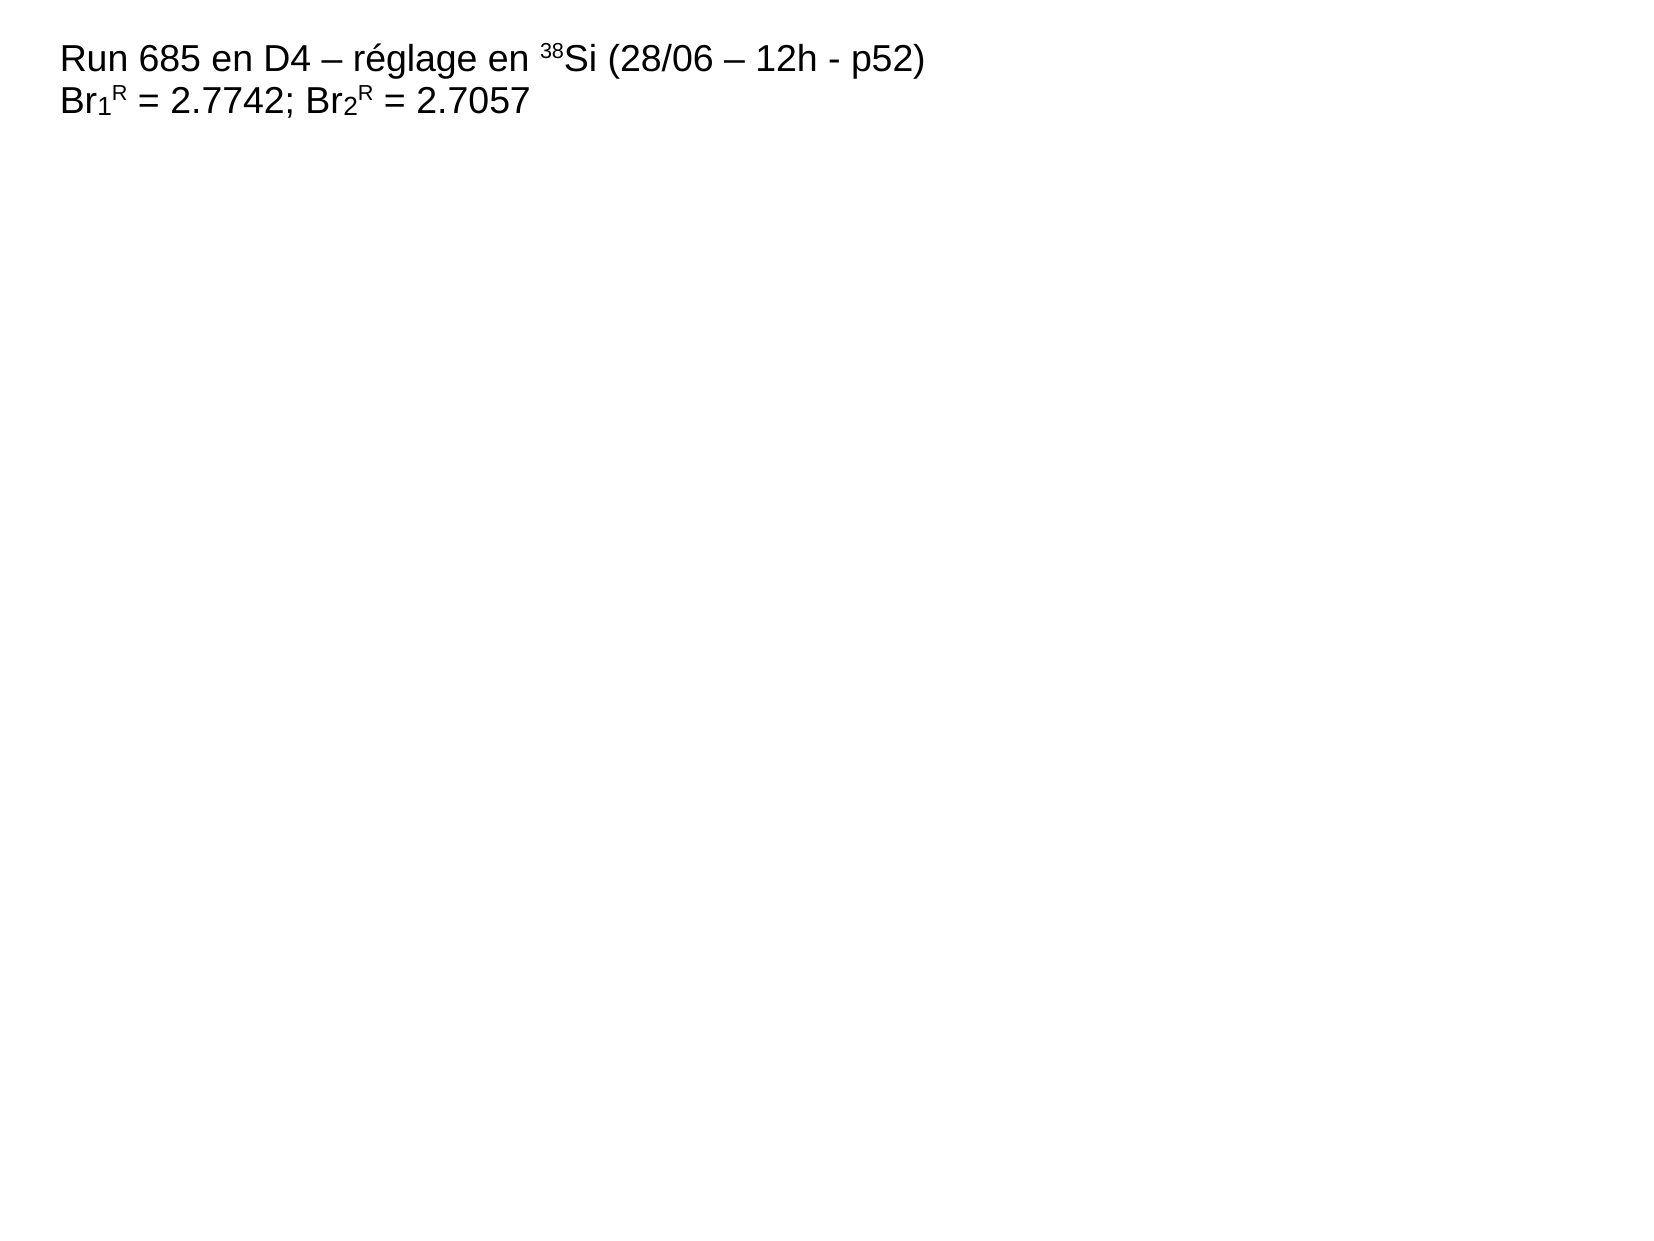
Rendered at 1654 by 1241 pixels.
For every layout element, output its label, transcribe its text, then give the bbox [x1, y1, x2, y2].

text_box Run 685 en D4 – réglage en 38Si (28/06 – 12h - p52) Br1R = 2.7742; Br2R = 2.7057 [45, 30, 1351, 141]
